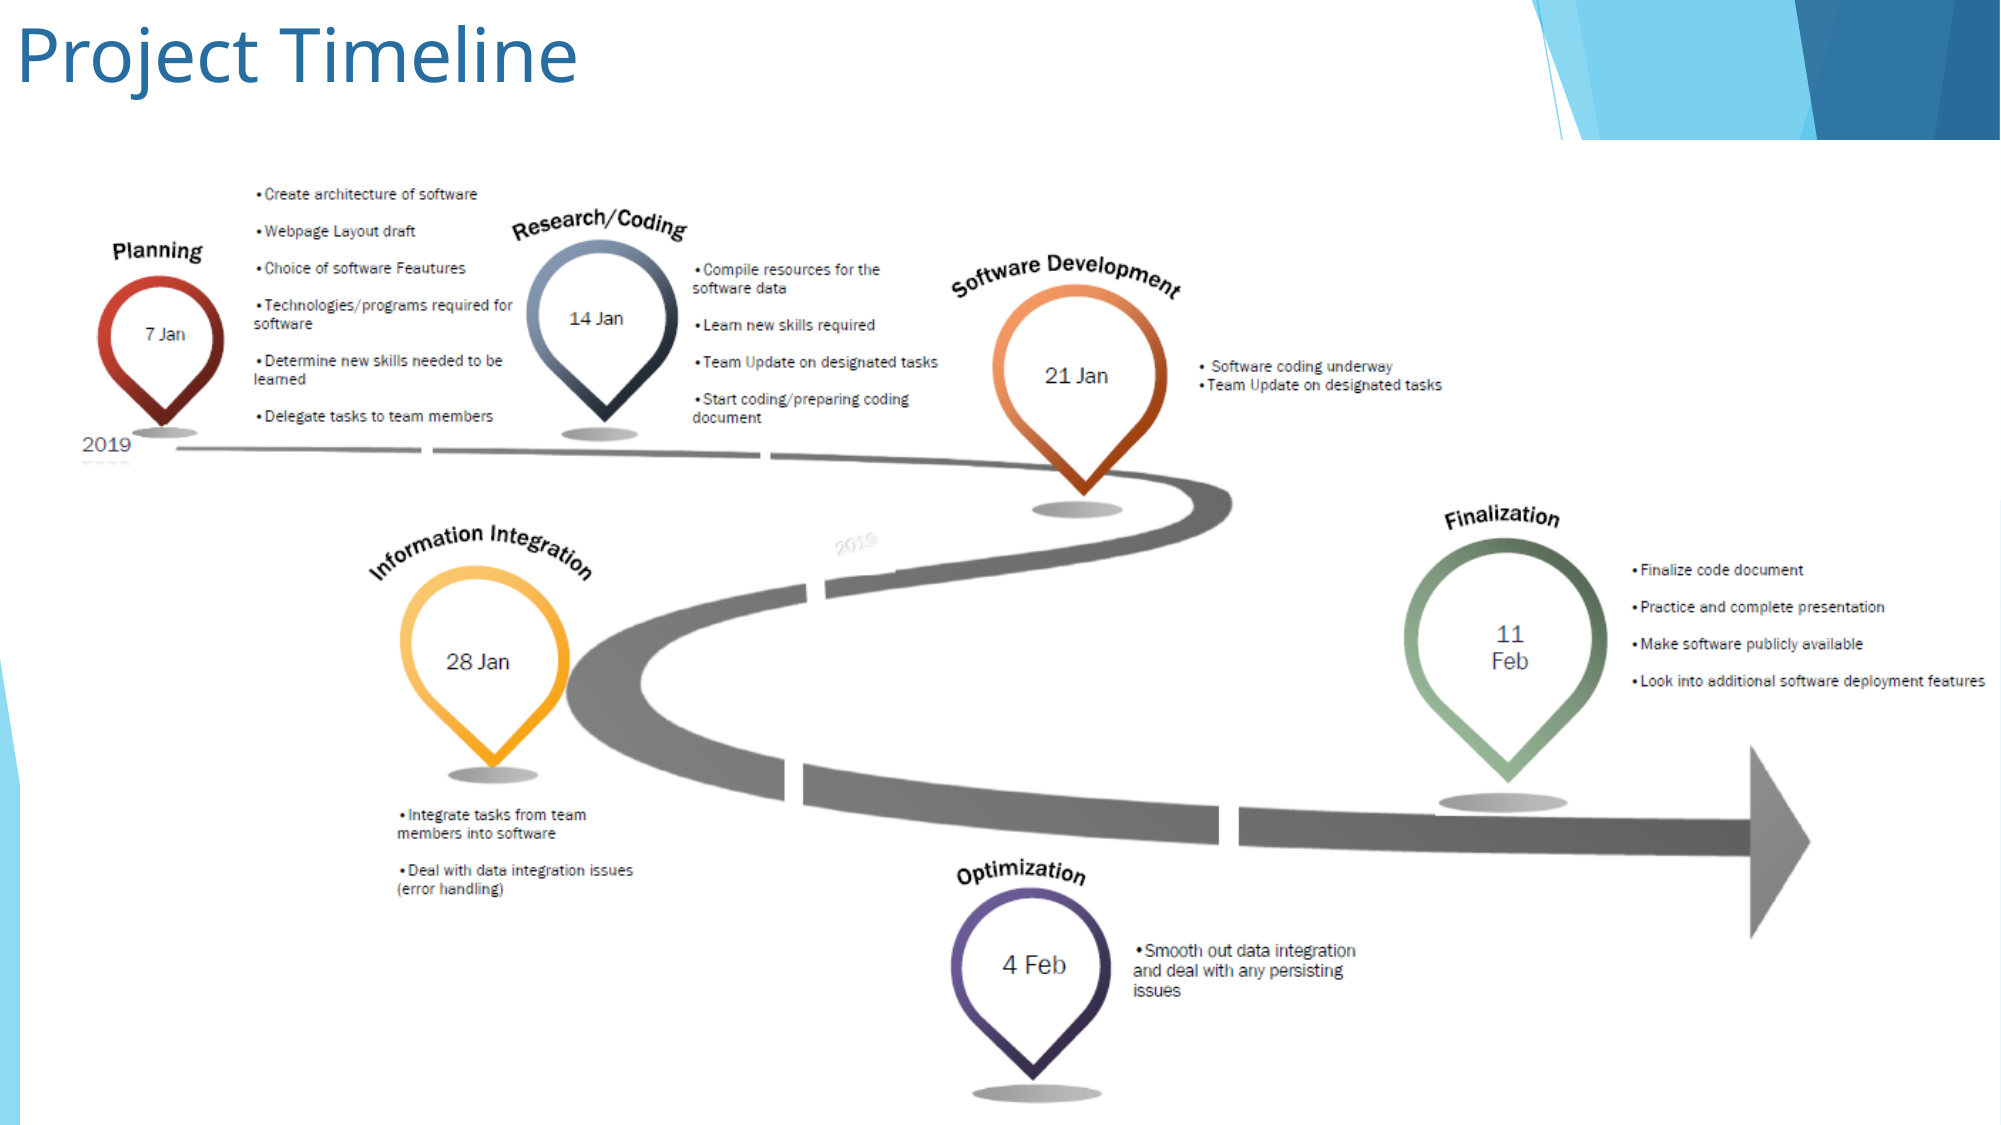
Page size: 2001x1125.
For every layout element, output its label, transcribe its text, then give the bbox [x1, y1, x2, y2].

title Project Timeline [0, 0, 1411, 217]
picture [20, 140, 2000, 1125]
